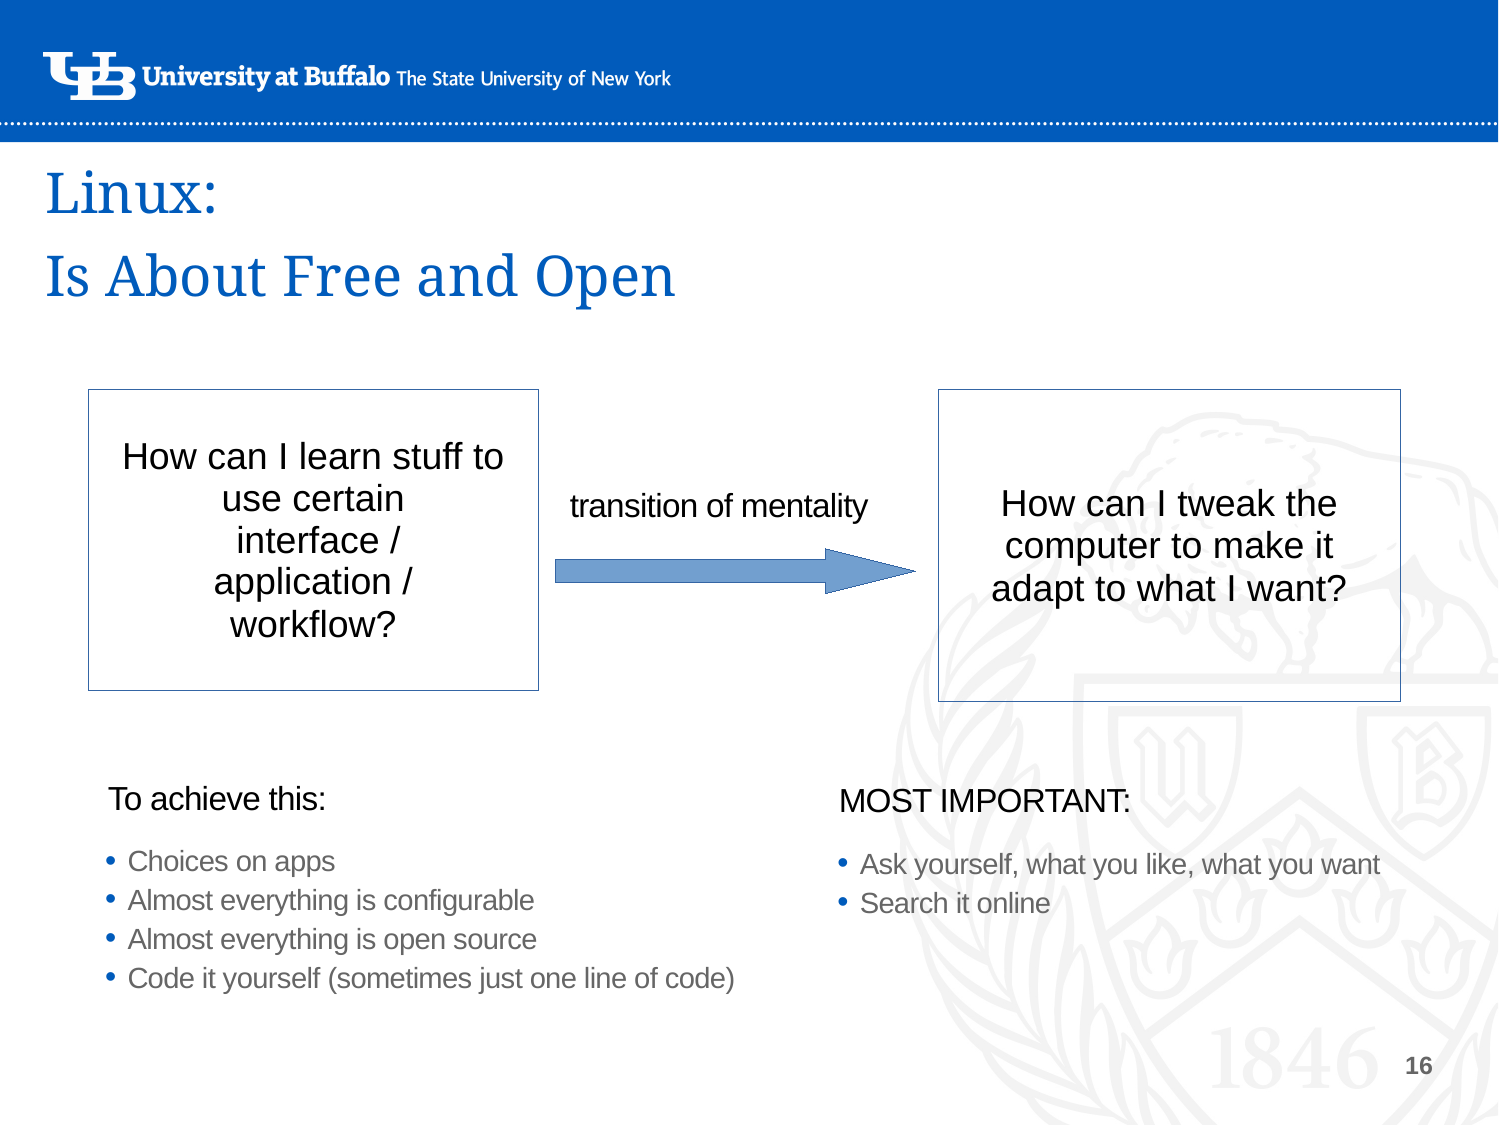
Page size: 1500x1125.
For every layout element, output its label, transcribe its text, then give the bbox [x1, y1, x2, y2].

list Choices on apps Almost everything is configurable Almost everything is open source Code it yourself (sometimes just one line of code) [75, 840, 781, 1021]
list Ask yourself, what you like, what you want Search it online [807, 842, 1425, 1006]
picture [0, 0, 1499, 1125]
title Linux: [30, 153, 1387, 233]
text_box How can I tweak the computer to make it adapt to what I want? [938, 389, 1401, 702]
text_box [555, 548, 916, 594]
text_box MOST IMPORTANT: [823, 775, 1185, 865]
text_box How can I learn stuff to use certain interface / application / workflow? [88, 389, 539, 691]
title Is About Free and Open [30, 236, 796, 315]
text_box To achieve this: [93, 773, 349, 826]
text_box transition of mentality [555, 479, 900, 532]
